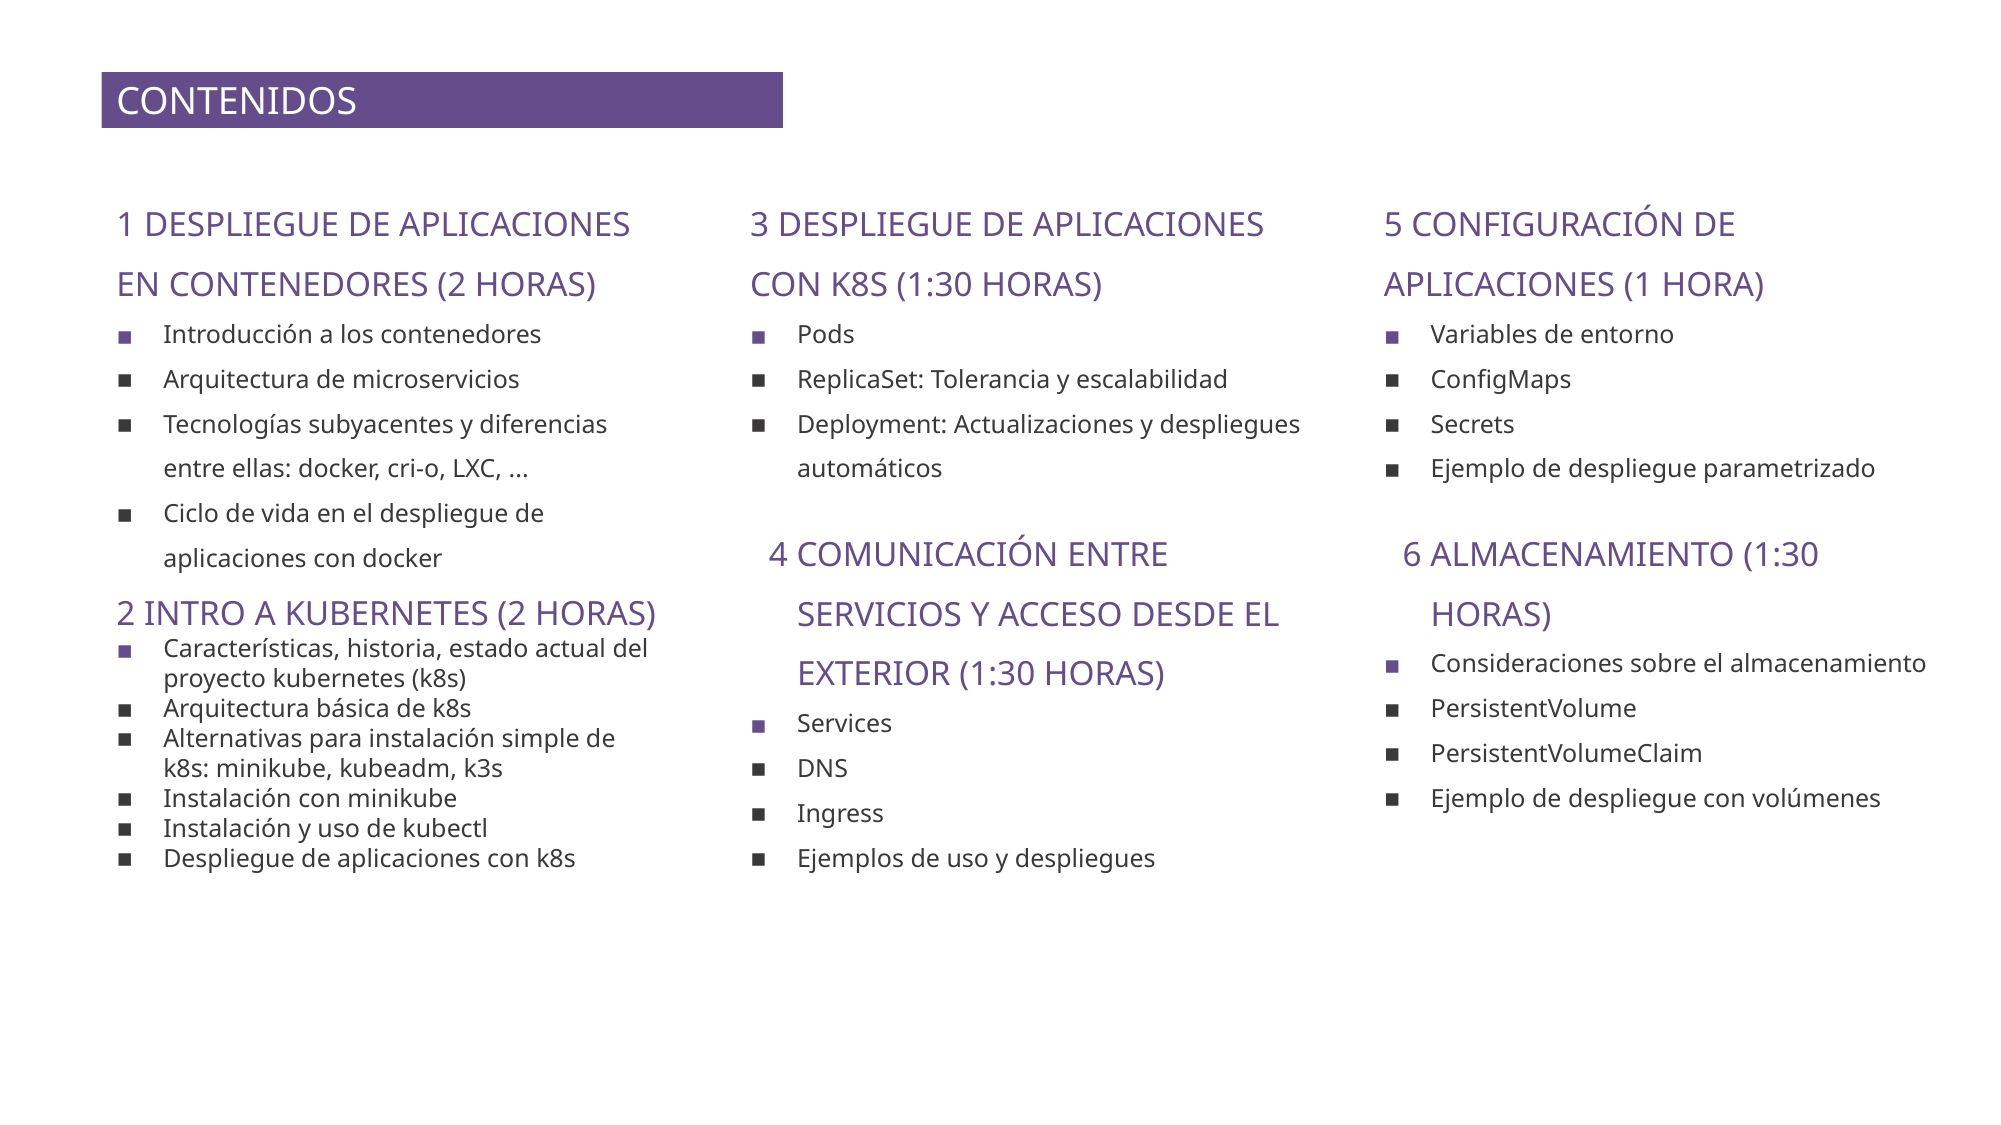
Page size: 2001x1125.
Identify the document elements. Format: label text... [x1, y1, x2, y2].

text_box 5 CONFIGURACIÓN DE APLICACIONES (1 HORA) Variables de entorno ConfigMaps Secrets Ejemplo de despliegue parametrizado 6 ALMACENAMIENTO (1:30 HORAS) Consideraciones sobre el almacenamiento PersistentVolume PersistentVolumeClaim Ejemplo de despliegue con volúmenes [1369, 176, 1950, 631]
text_box CONTENIDOS [101, 72, 783, 128]
text_box 1 DESPLIEGUE DE APLICACIONES EN CONTENEDORES (2 HORAS) Introducción a los contenedores Arquitectura de microservicios Tecnologías subyacentes y diferencias entre ellas: docker, cri-o, LXC, ... Ciclo de vida en el despliegue de aplicaciones con docker 2 INTRO A KUBERNETES (2 HORAS) Características, historia, estado actual del proyecto kubernetes (k8s) Arquitectura básica de k8s Alternativas para instalación simple de k8s: minikube, kubeadm, k3s Instalación con minikube Instalación y uso de kubectl Despliegue de aplicaciones con k8s [101, 176, 683, 631]
text_box 3 DESPLIEGUE DE APLICACIONES CON K8S (1:30 HORAS) Pods ReplicaSet: Tolerancia y escalabilidad Deployment: Actualizaciones y despliegues automáticos 4 COMUNICACIÓN ENTRE SERVICIOS Y ACCESO DESDE EL EXTERIOR (1:30 HORAS) Services DNS Ingress Ejemplos de uso y despliegues [735, 176, 1317, 631]
